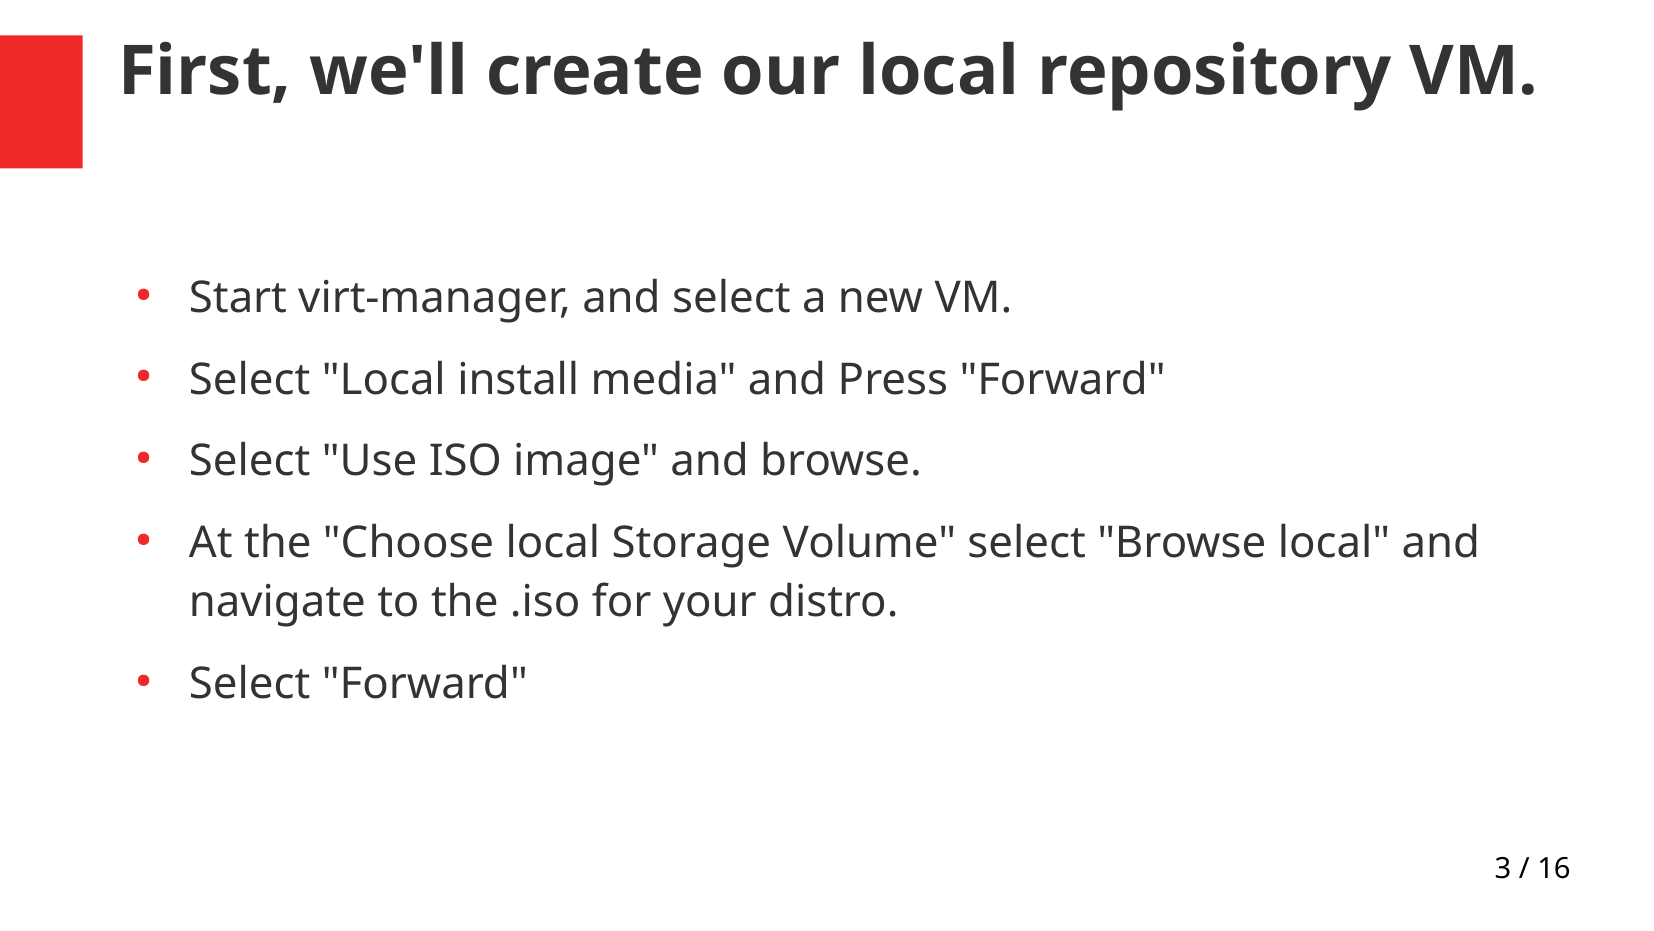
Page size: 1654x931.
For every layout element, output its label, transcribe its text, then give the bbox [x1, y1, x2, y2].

title First, we'll create our local repository VM. [118, 0, 1571, 236]
list Start virt-manager, and select a new VM. Select "Local install media" and Press "Forward" Select "Use ISO image" and browse. At the "Choose local Storage Volume" select "Browse local" and navigate to the .iso for your distro. Select "Forward" [118, 265, 1536, 806]
